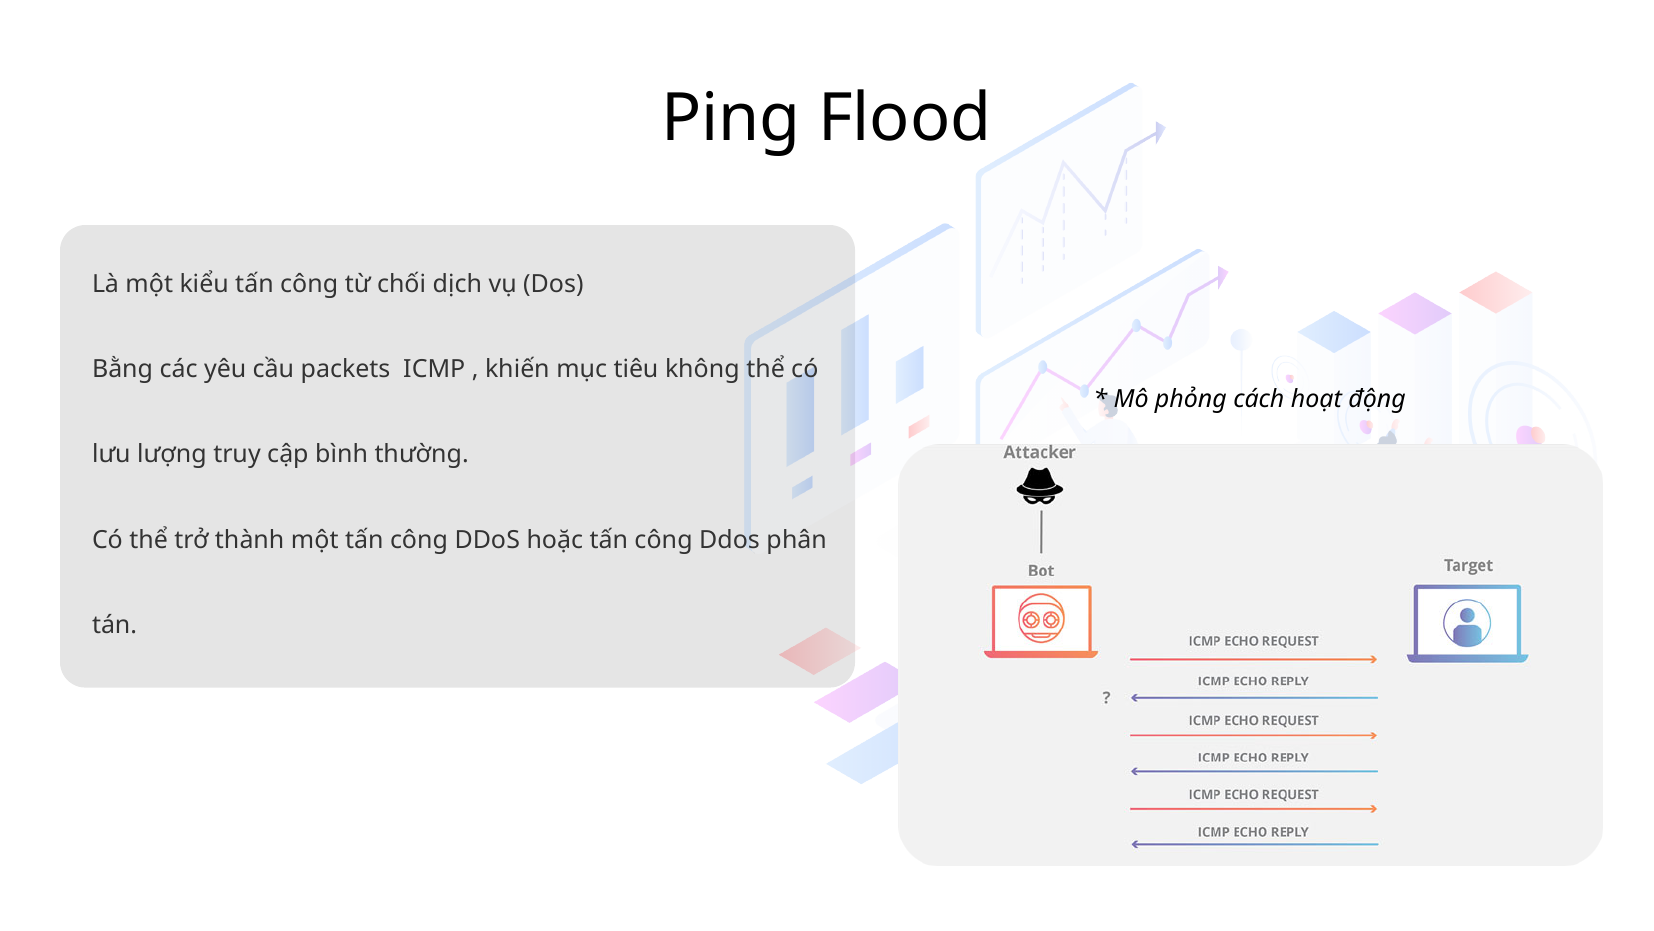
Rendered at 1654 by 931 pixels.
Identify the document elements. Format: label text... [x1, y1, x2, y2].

picture [705, 0, 1636, 916]
text_box [60, 226, 705, 688]
text_box Là một kiểu tấn công từ chối dịch vụ (Dos) Bằng các yêu cầu packets ICMP , khiến mục tiêu không thể có lưu lượng truy cập bình thường. Có thể trở thành một tấn công DDoS hoặc tấn công Ddos phân tán. [77, 207, 868, 643]
title Ping Flood [82, 37, 705, 193]
text_box * Mô phỏng cách hoạt động [1078, 372, 1654, 430]
